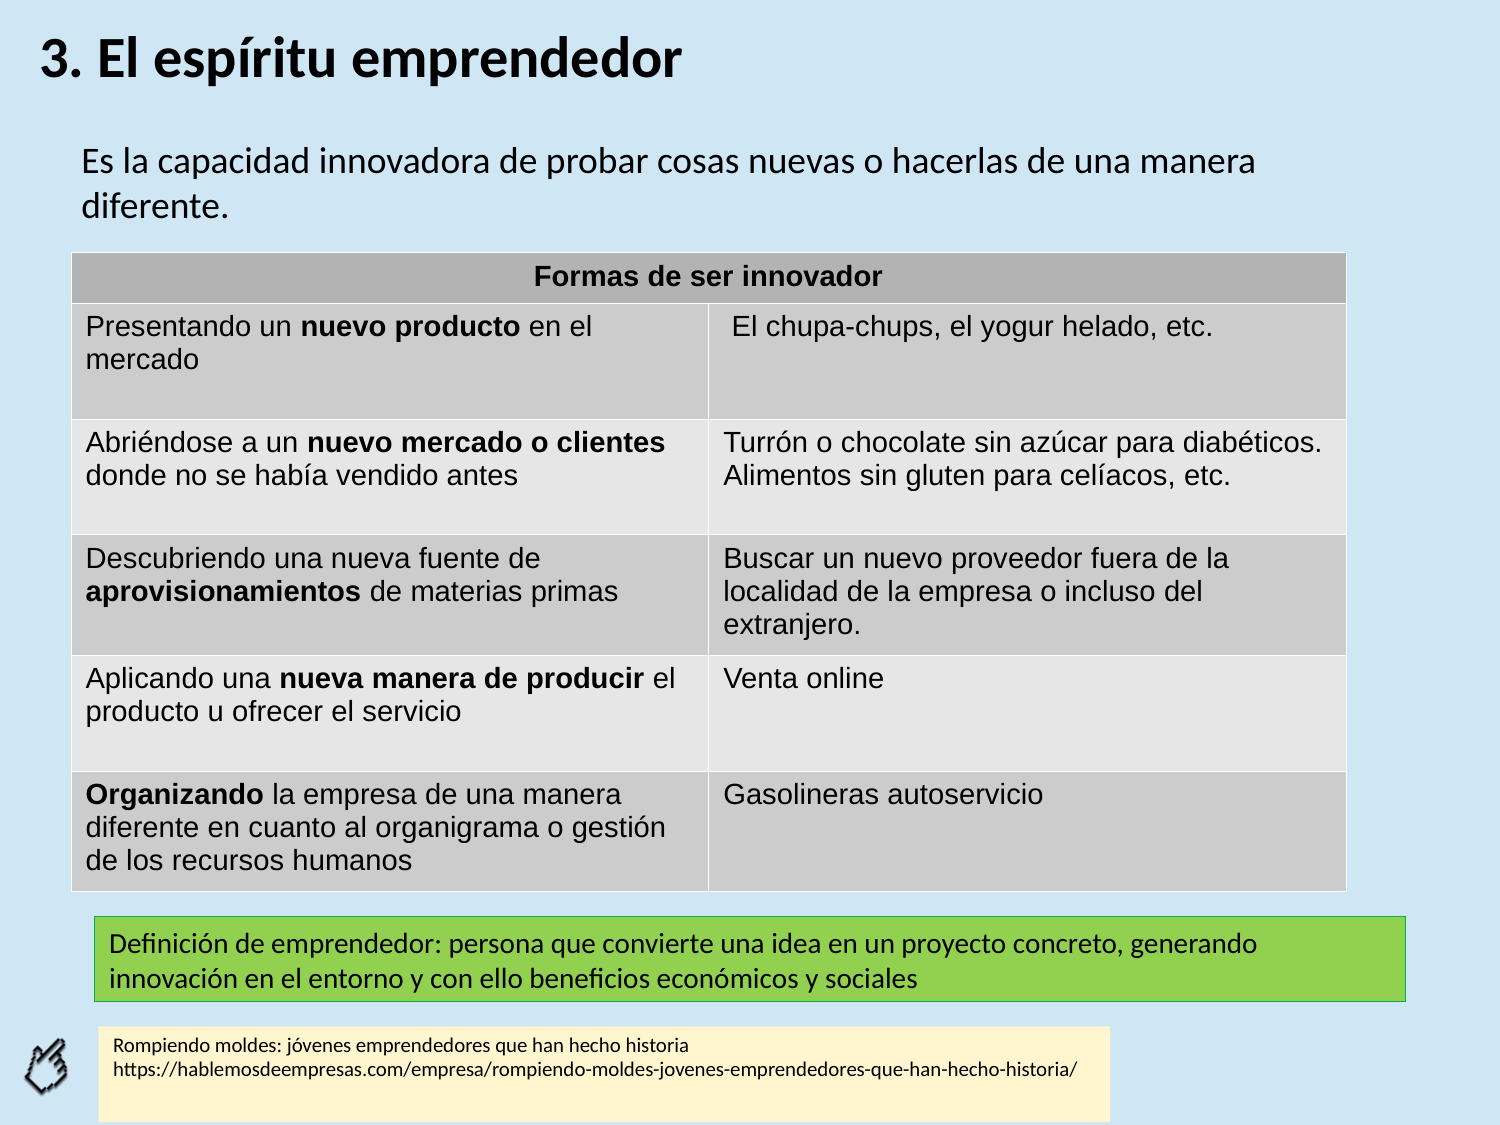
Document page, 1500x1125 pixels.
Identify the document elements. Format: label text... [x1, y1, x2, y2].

table_cell Venta online [709, 656, 1346, 771]
table_header Formas de ser innovador [72, 253, 1346, 303]
text_box 3. El espíritu emprendedor [24, 6, 1375, 102]
table_cell Presentando un nuevo producto en el mercado [72, 304, 708, 419]
text_box Definición de emprendedor: persona que convierte una idea en un proyecto concreto, generando innovación en el entorno y con ello beneficios económicos y sociales [94, 916, 1406, 1002]
picture [11, 1027, 87, 1103]
text_box Es la capacidad innovadora de probar cosas nuevas o hacerlas de una manera diferente. [66, 128, 1403, 234]
table_cell El chupa-chups, el yogur helado, etc. [709, 304, 1346, 419]
table_cell Organizando la empresa de una manera diferente en cuanto al organigrama o gestión de los recursos humanos [72, 772, 708, 891]
table_cell Aplicando una nueva manera de producir el producto u ofrecer el servicio [72, 656, 708, 771]
table_cell Descubriendo una nueva fuente de aprovisionamientos de materias primas [72, 535, 708, 655]
table_cell Buscar un nuevo proveedor fuera de la localidad de la empresa o incluso del extranjero. [709, 535, 1346, 655]
table_cell Gasolineras autoservicio [709, 772, 1346, 891]
table_cell Abriéndose a un nuevo mercado o clientes donde no se había vendido antes [72, 420, 708, 534]
table_cell Turrón o chocolate sin azúcar para diabéticos. Alimentos sin gluten para celíacos, etc. [709, 420, 1346, 534]
text_box Rompiendo moldes: jóvenes emprendedores que han hecho historiahttps://hablemosdeempresas.com/empresa/rompiendo-moldes-jovenes-emprendedores-que-han-hecho-historia/ [98, 1026, 1111, 1123]
